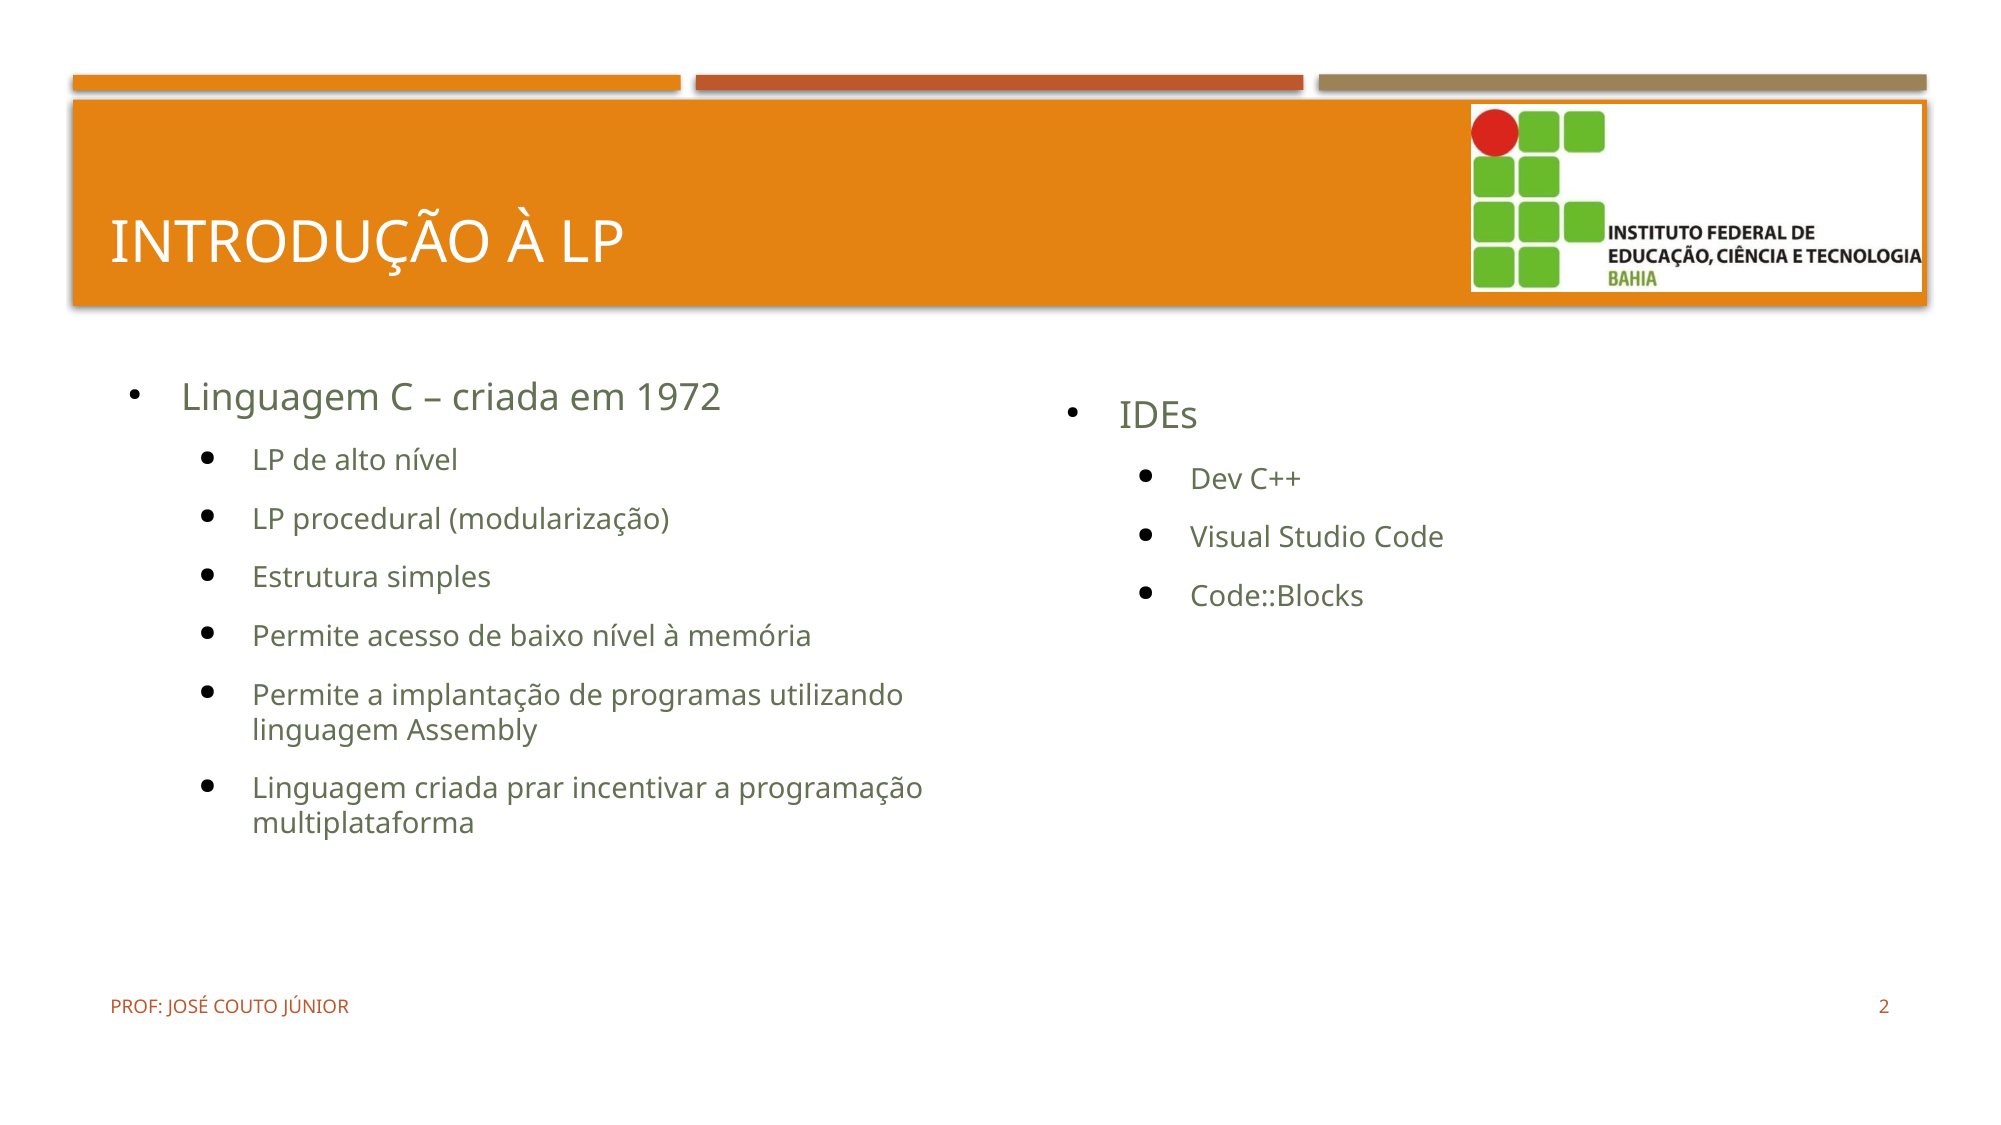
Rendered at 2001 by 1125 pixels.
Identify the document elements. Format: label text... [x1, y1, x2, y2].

list Linguagem C – criada em 1972 LP de alto nível LP procedural (modularização) Estrutura simples Permite acesso de baixo nível à memória Permite a implantação de programas utilizando linguagem Assembly Linguagem criada prar incentivar a programação multiplataforma [95, 365, 985, 962]
title INTRODUÇÃO À LP [95, 119, 1471, 282]
footer Prof: José Couto Júnior [95, 976, 1230, 1037]
picture [1471, 104, 1922, 292]
list IDEs Dev C++ Visual Studio Code Code::Blocks [1033, 383, 1923, 980]
